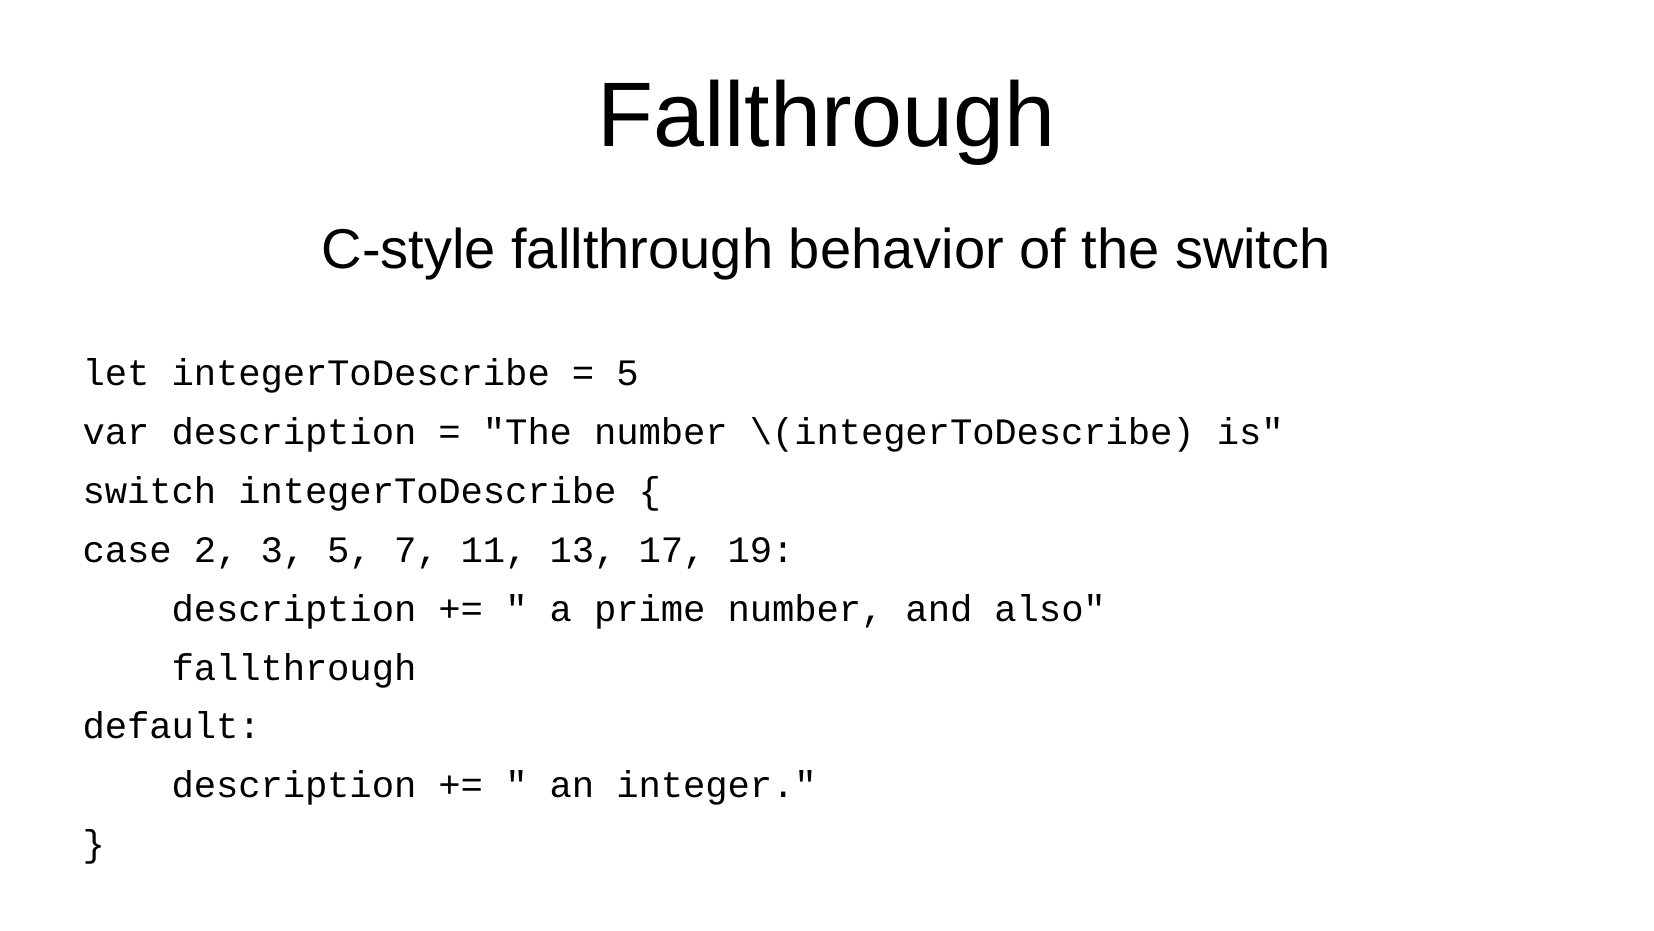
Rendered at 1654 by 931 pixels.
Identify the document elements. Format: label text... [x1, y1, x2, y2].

title Fallthrough [82, 37, 1571, 193]
list C-style fallthrough behavior of the switch let integerToDescribe = 5 var description = "The number \(integerToDescribe) is" switch integerToDescribe { case 2, 3, 5, 7, 11, 13, 17, 19: description += " a prime number, and also" fallthrough default: description += " an integer." } [82, 217, 1571, 875]
